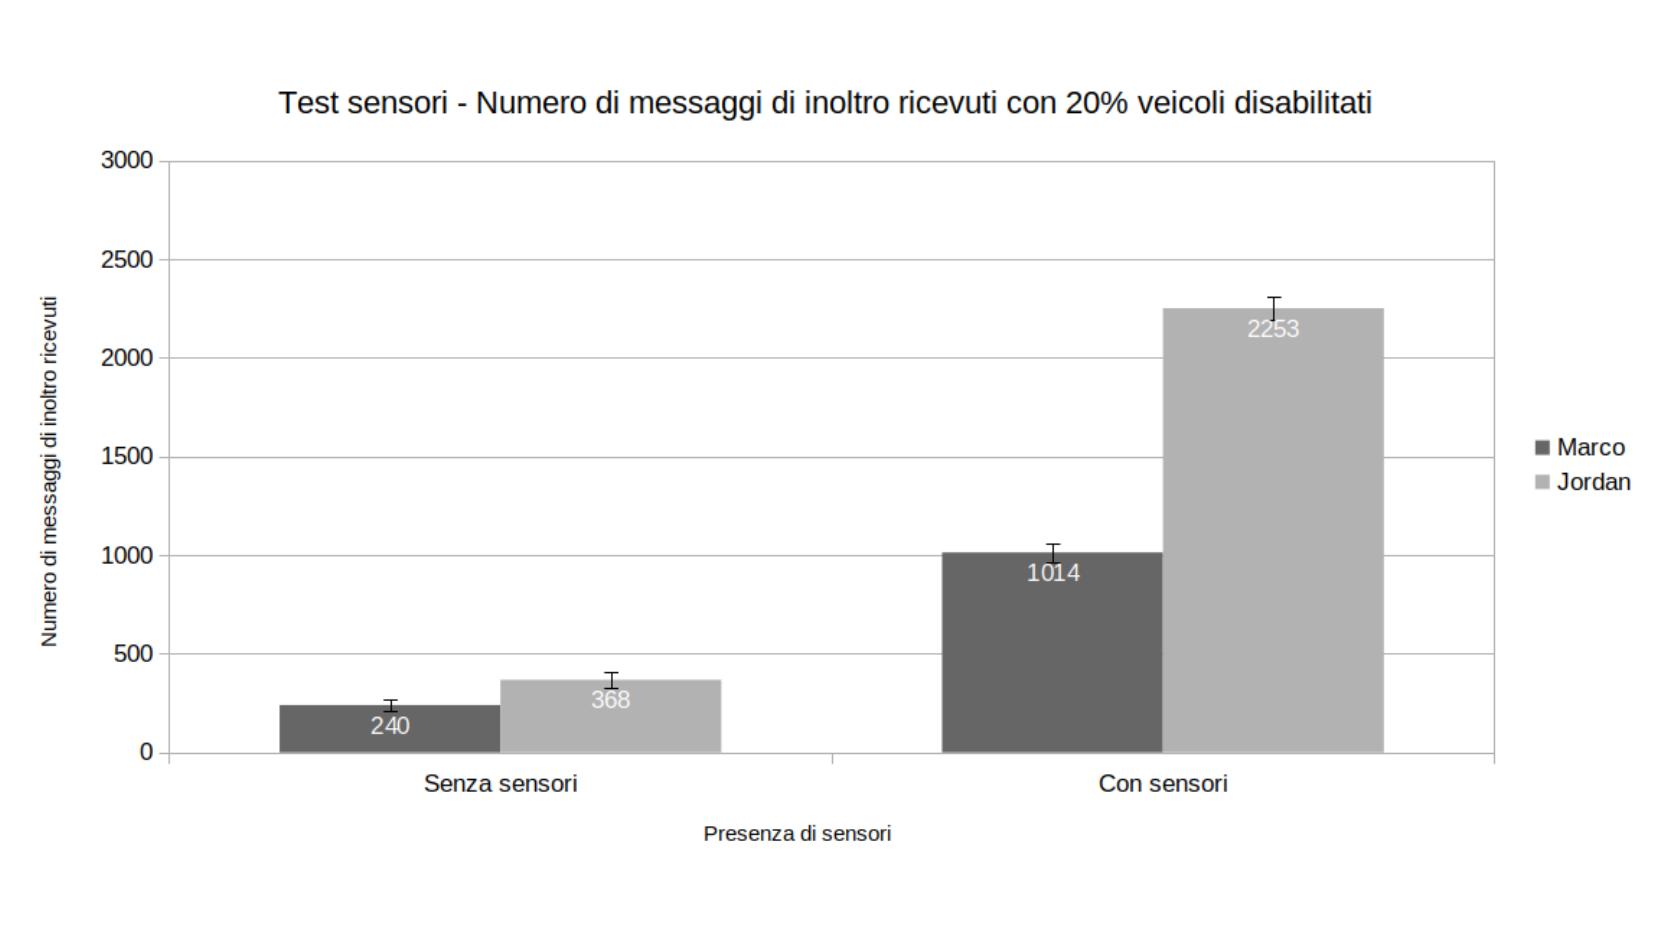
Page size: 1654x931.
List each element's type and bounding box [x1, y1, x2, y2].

picture [0, 50, 1654, 880]
